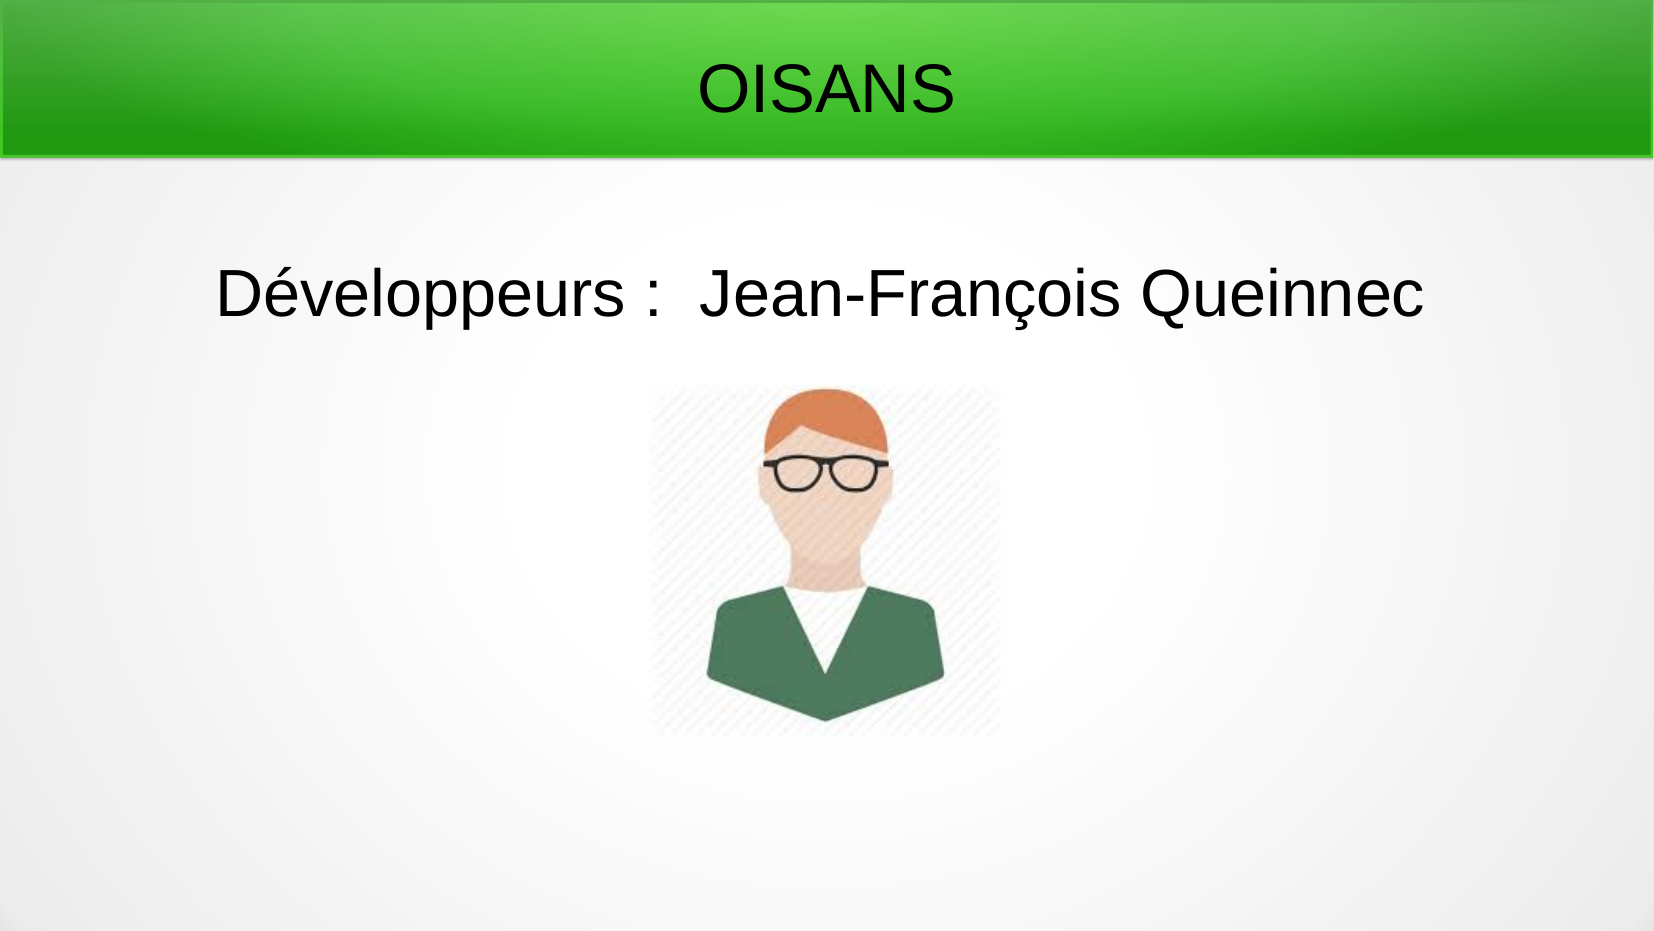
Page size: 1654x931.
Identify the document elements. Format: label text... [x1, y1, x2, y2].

title OISANS [82, 35, 1571, 142]
picture [649, 385, 1002, 738]
text_box Développeurs : Jean-François Queinnec [129, 200, 1512, 386]
